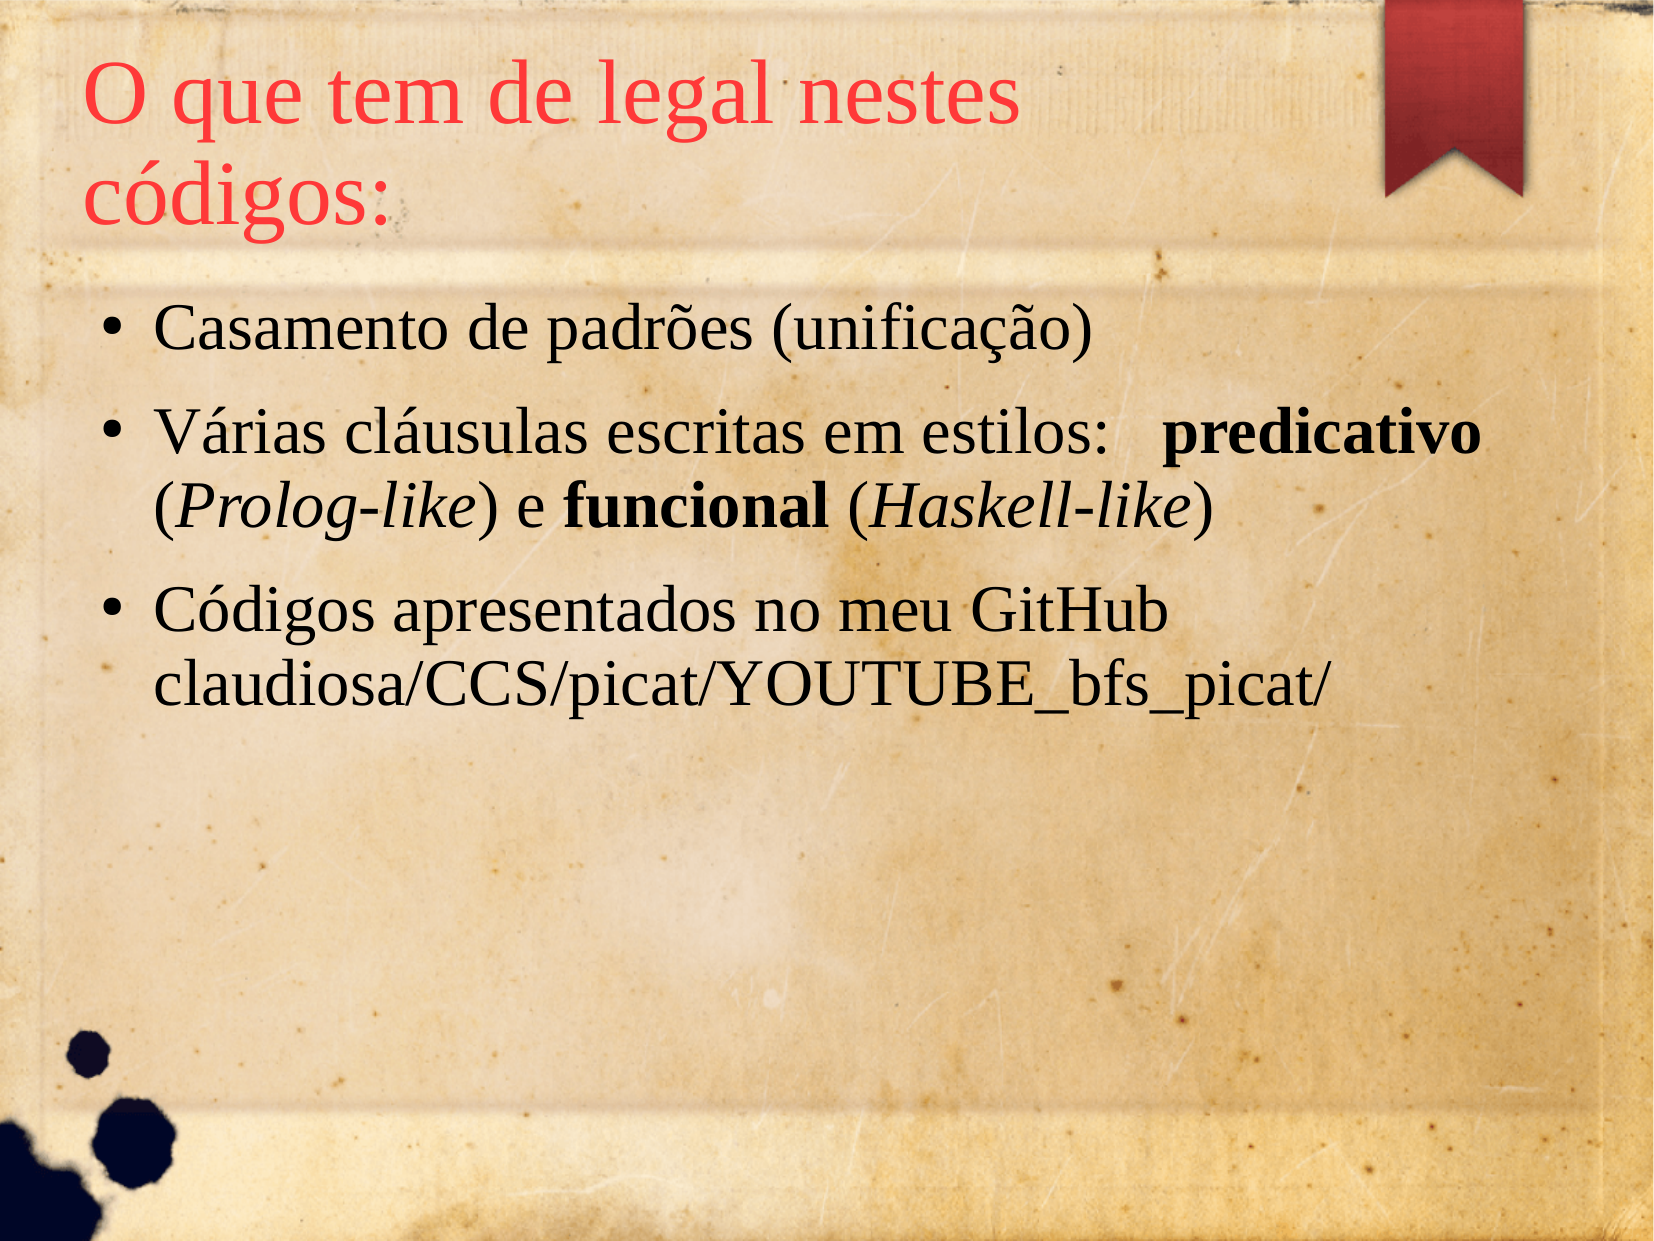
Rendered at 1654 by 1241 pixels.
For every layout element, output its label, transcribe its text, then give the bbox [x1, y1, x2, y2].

title O que tem de legal nestes códigos: [82, 41, 1347, 245]
picture [0, 0, 1654, 1241]
list Casamento de padrões (unificação) Várias cláusulas escritas em estilos: predicativo (Prolog-like) e funcional (Haskell-like) Códigos apresentados no meu GitHub claudiosa/CCS/picat/YOUTUBE_bfs_picat/ [82, 290, 1538, 1010]
